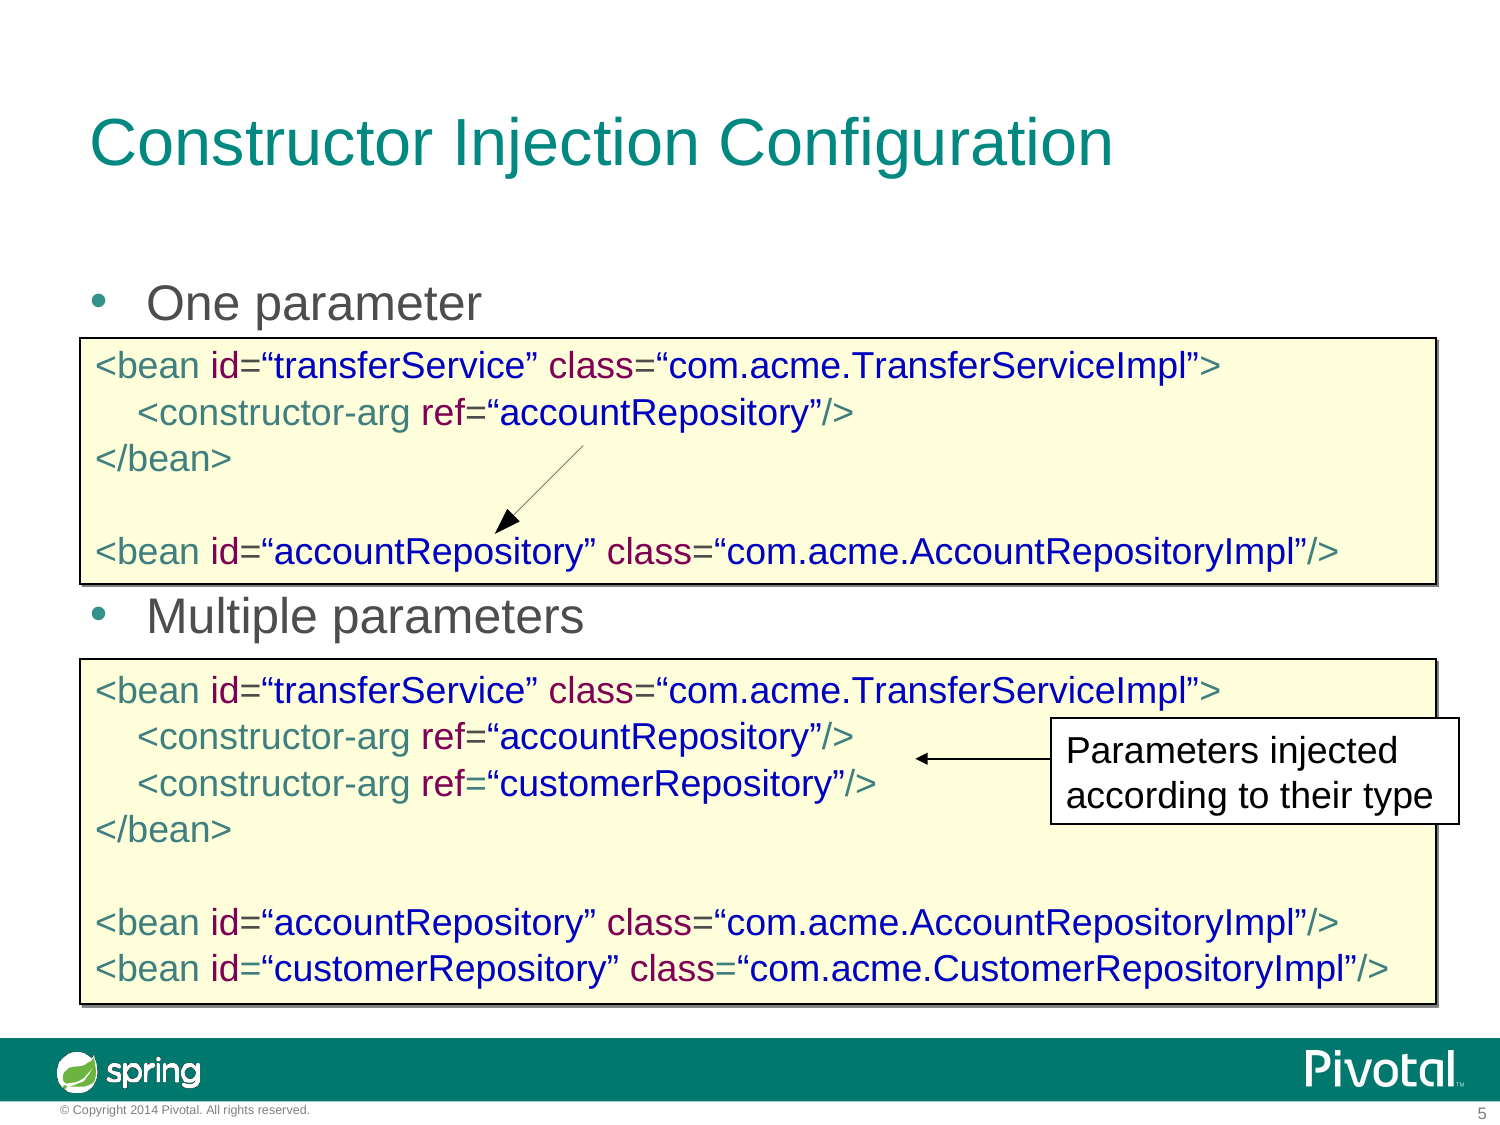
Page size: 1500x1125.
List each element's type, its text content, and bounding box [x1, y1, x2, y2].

title Constructor Injection Configuration [75, 45, 1426, 233]
picture [32, 1041, 210, 1103]
picture [1306, 1050, 1464, 1087]
list One parameter Multiple parameters [75, 262, 1426, 1005]
text_box Parameters injected according to their type [1051, 718, 1459, 824]
